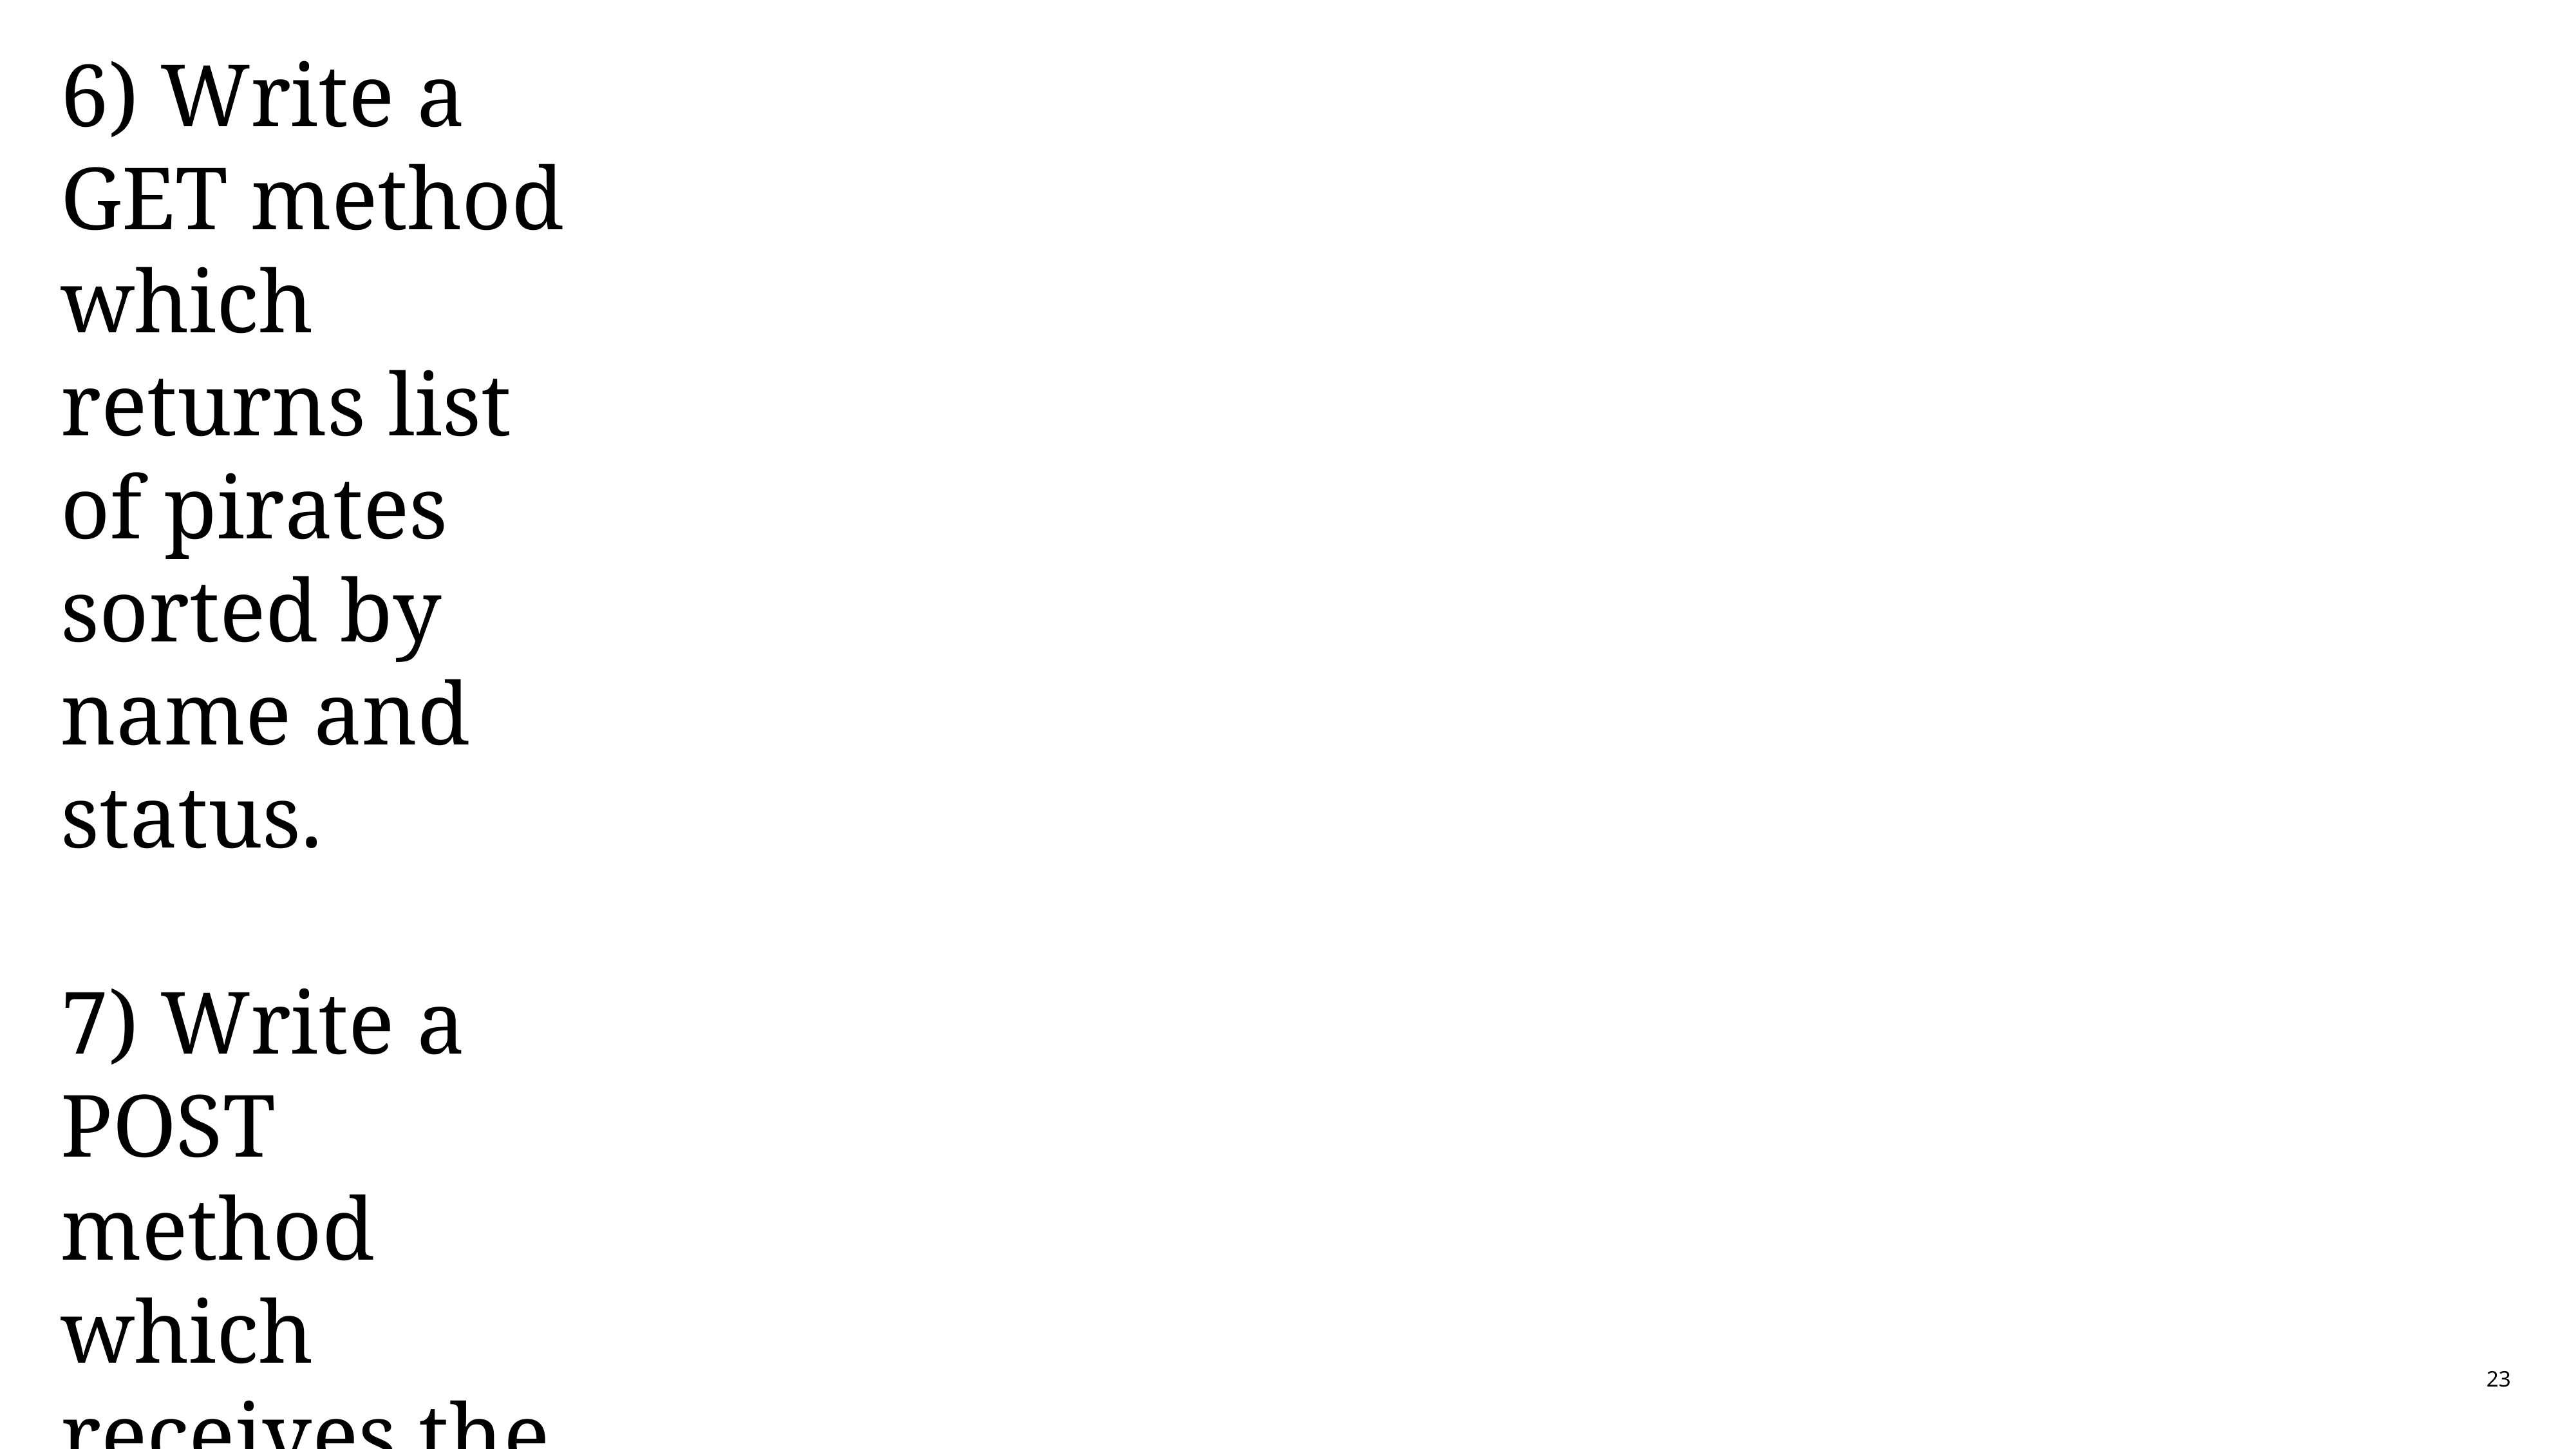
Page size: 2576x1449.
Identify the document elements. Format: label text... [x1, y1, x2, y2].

text_box [61, 1352, 585, 1393]
text_box [2486, 1367, 2515, 1393]
title 6) Write a GET method which returns list of pirates sorted by name and status. 7) Write a POST method which receives the list of ships and stores it in the database. 8) Prepare a GET method that returns list of large ships. 9) Write a PUT method that changes the ship’s name. [61, 41, 2487, 1289]
